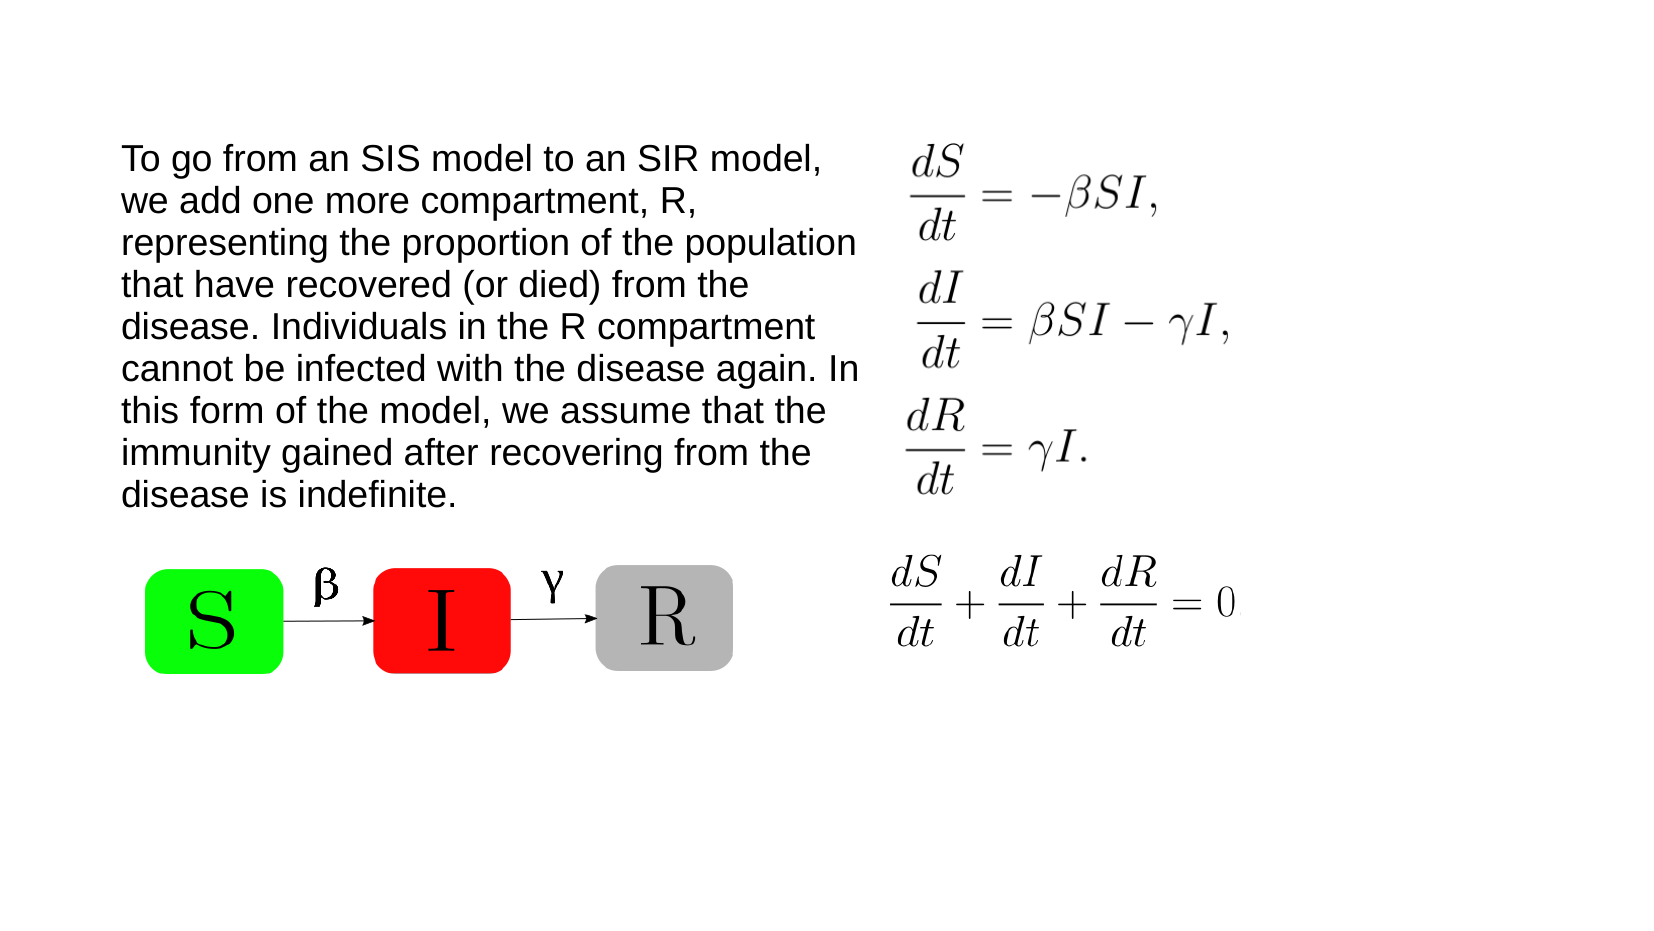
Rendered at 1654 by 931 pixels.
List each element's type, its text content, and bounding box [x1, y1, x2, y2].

text_box To go from an SIS model to an SIR model, we add one more compartment, R, representing the proportion of the population that have recovered (or died) from the disease. Individuals in the R compartment cannot be infected with the disease again. In this form of the model, we assume that the immunity gained after recovering from the disease is indefinite. [106, 129, 886, 523]
picture [145, 555, 733, 674]
picture [862, 118, 1250, 520]
picture [872, 543, 1241, 662]
